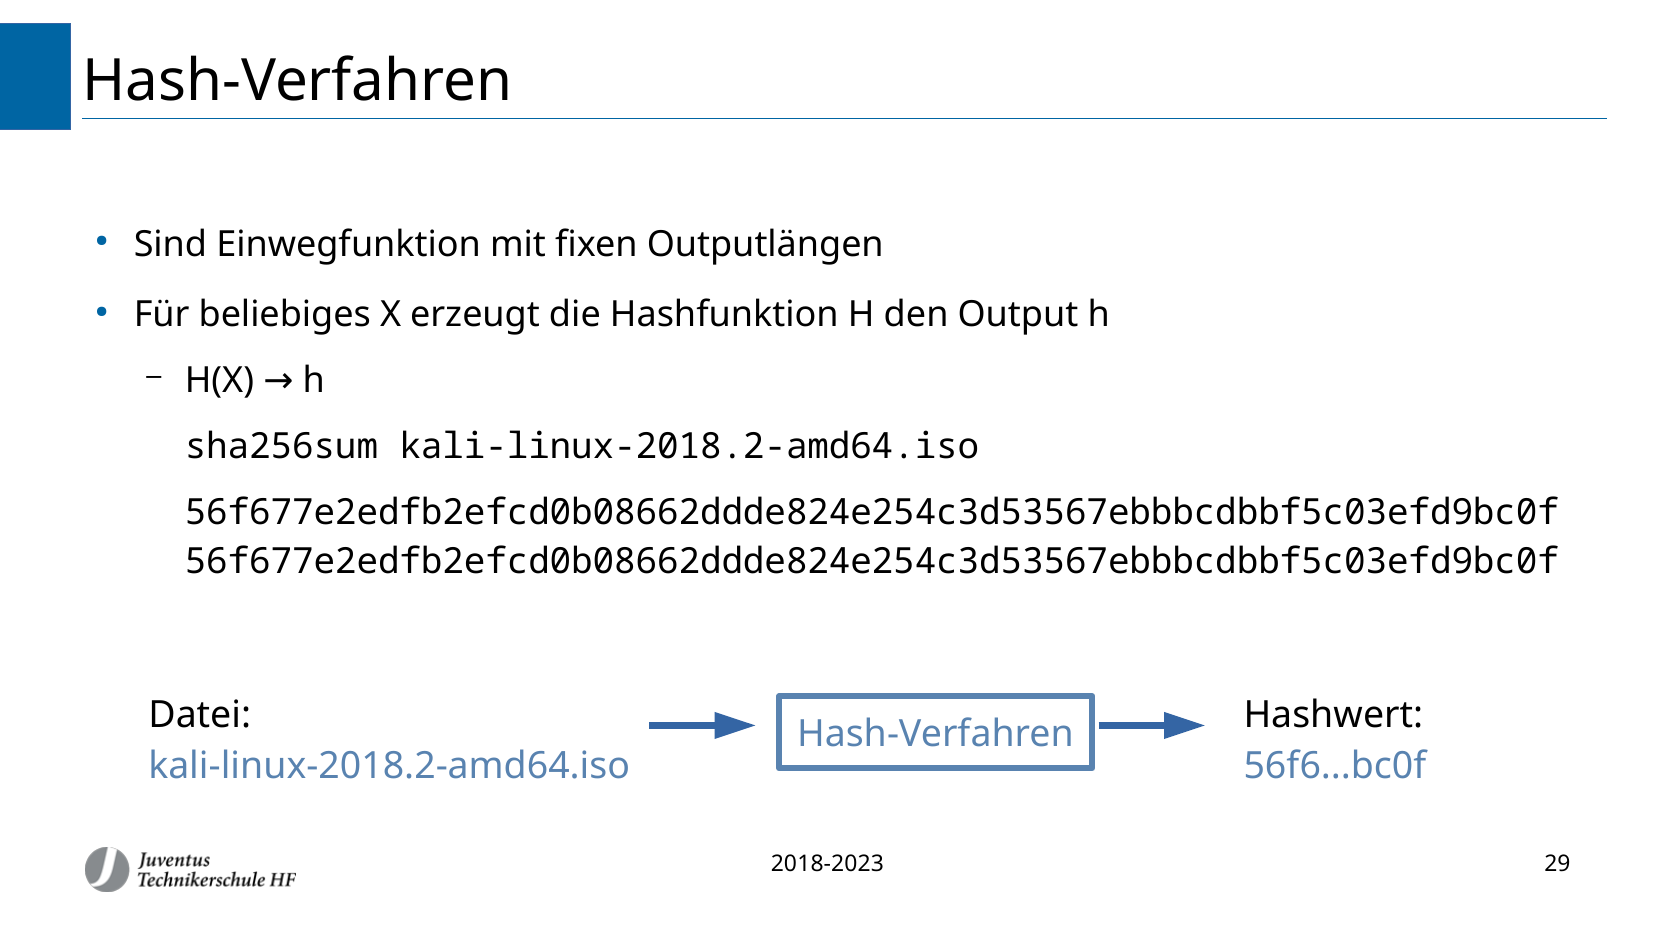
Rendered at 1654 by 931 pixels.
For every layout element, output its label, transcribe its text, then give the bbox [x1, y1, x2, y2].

text_box Hash-Verfahren [779, 696, 1075, 763]
text_box Hashwert: 56f6...bc0f [1228, 680, 1438, 786]
title Hash-Verfahren [82, 37, 1571, 119]
text_box Datei: kali-linux-2018.2-amd64.iso [133, 680, 626, 786]
picture [85, 847, 296, 892]
list Sind Einwegfunktion mit fixen Outputlängen Für beliebiges X erzeugt die Hashfunktion H den Output h H(X) → h sha256sum kali-linux-2018.2-amd64.iso 56f677e2edfb2efcd0b08662ddde824e254c3d53567ebbbcdbbf5c03efd9bc0f56f677e2edfb2efcd0b08662ddde824e254c3d53567ebbbcdbbf5c03efd9bc0f [82, 217, 1571, 637]
